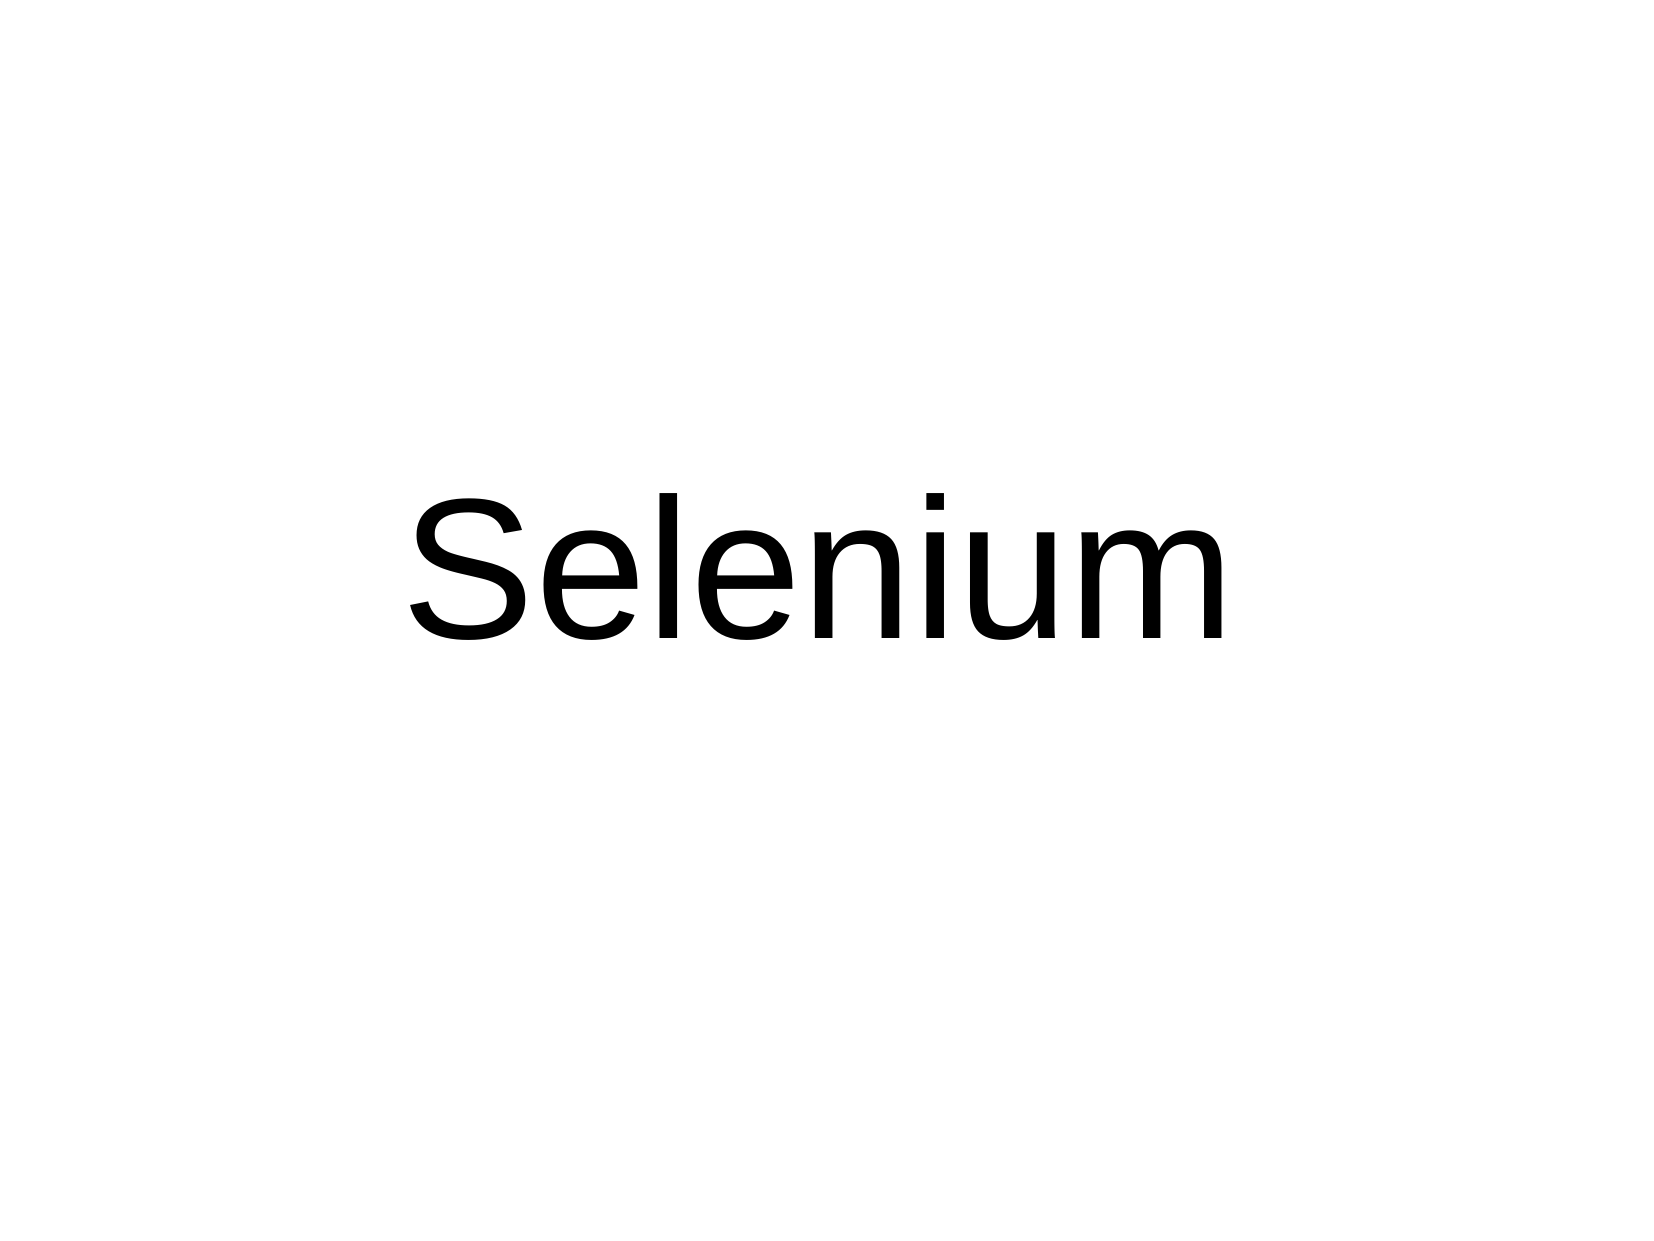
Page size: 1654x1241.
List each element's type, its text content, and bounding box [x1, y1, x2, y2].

title Selenium [75, 459, 1563, 684]
